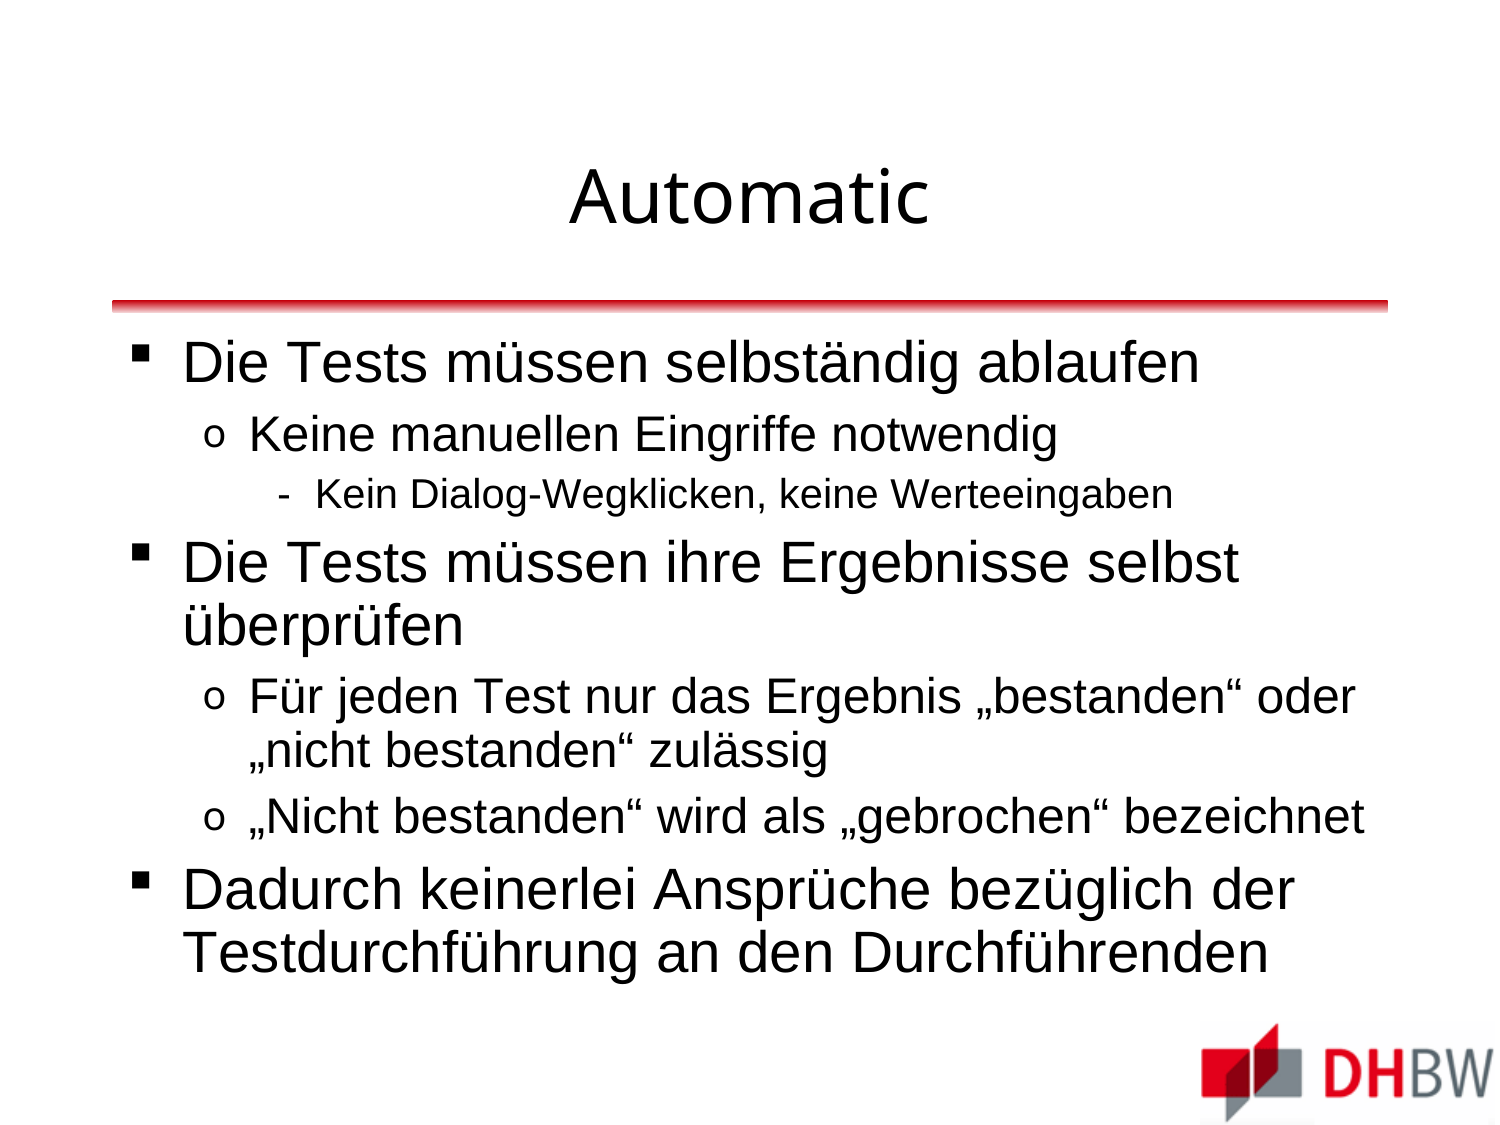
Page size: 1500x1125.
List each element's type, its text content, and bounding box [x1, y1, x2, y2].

list Die Tests müssen selbständig ablaufen Keine manuellen Eingriffe notwendig Kein Dialog-Wegklicken, keine Werteeingaben Die Tests müssen ihre Ergebnisse selbst überprüfen Für jeden Test nur das Ergebnis „bestanden“ oder „nicht bestanden“ zulässig „Nicht bestanden“ wird als „gebrochen“ bezeichnet Dadurch keinerlei Ansprüche bezüglich der Testdurchführung an den Durchführenden [112, 324, 1388, 1051]
title Automatic [112, 99, 1388, 288]
picture [1200, 1021, 1495, 1125]
